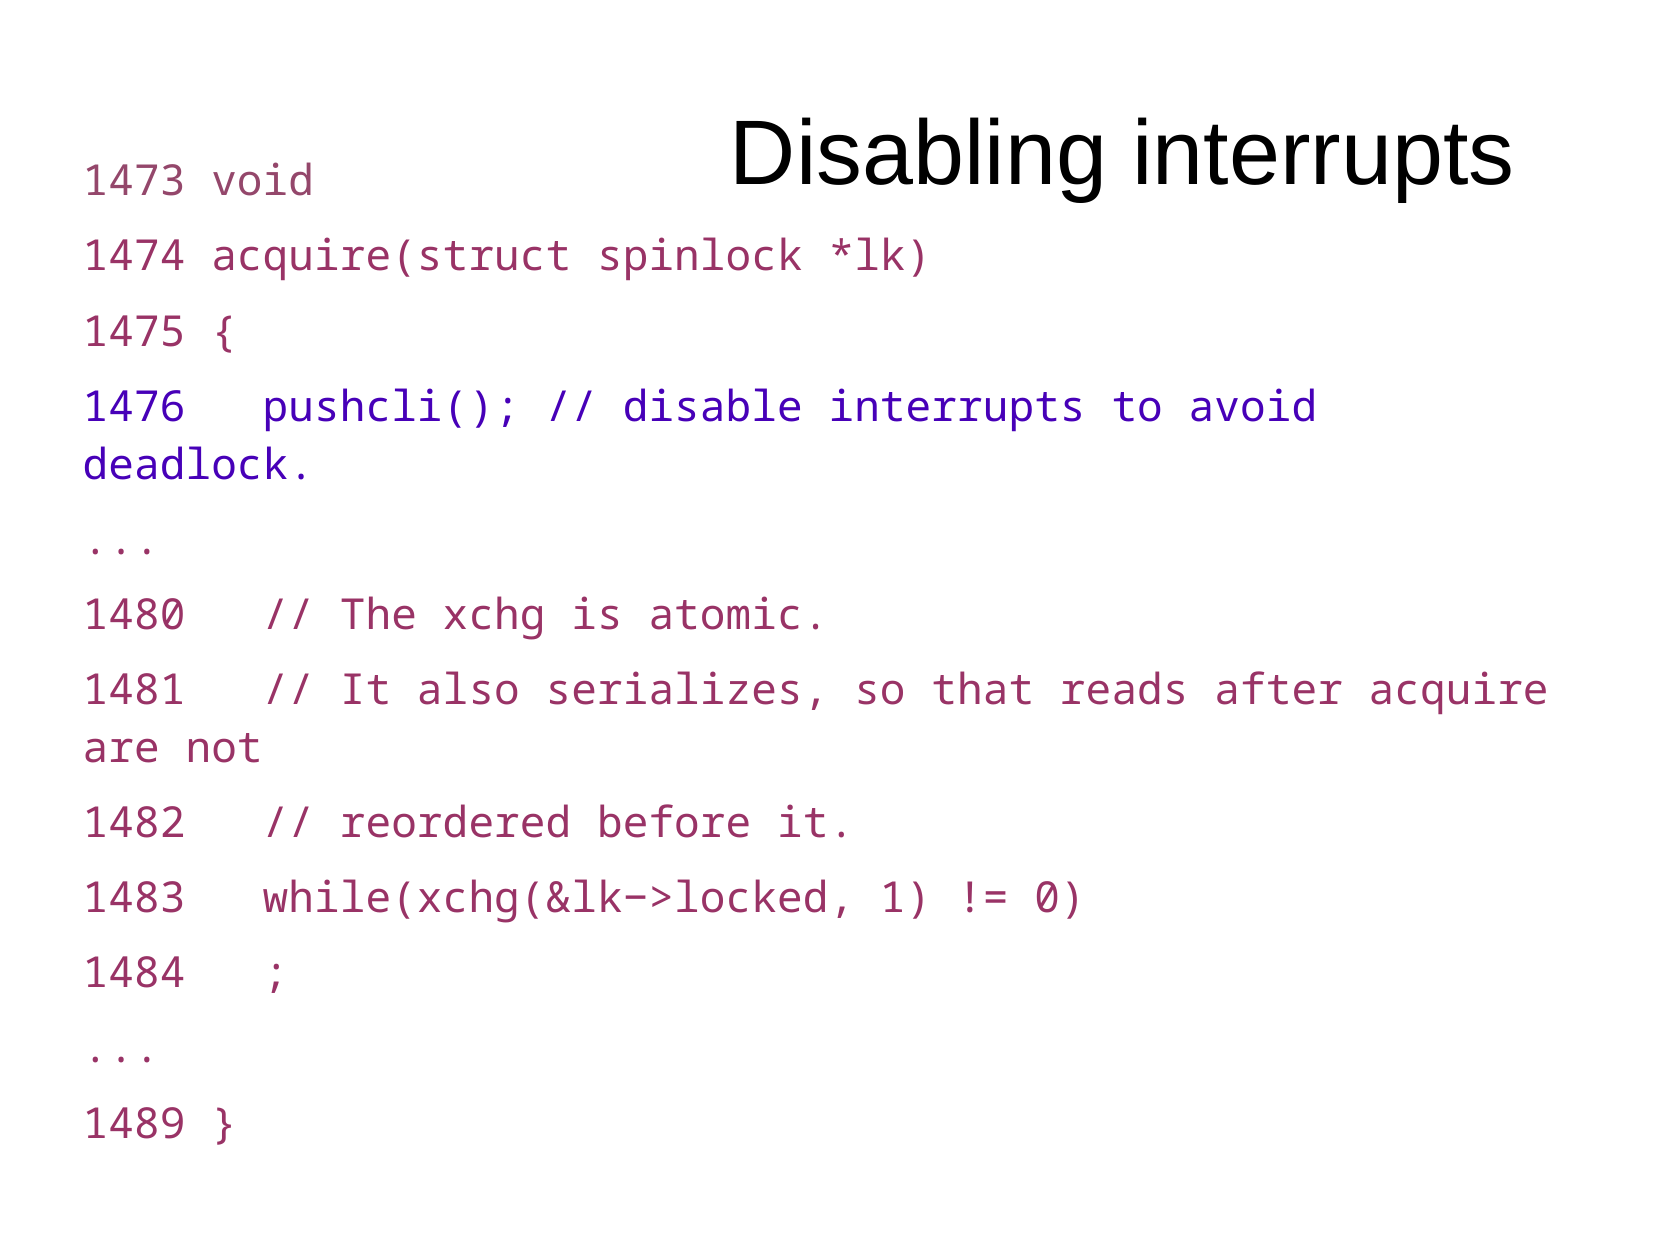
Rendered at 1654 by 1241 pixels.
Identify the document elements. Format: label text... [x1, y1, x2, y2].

title Disabling interrupts [675, 49, 1571, 257]
list 1473 void 1474 acquire(struct spinlock *lk) 1475 { 1476 pushcli(); // disable interrupts to avoid deadlock. ... 1480 // The xchg is atomic. 1481 // It also serializes, so that reads after acquire are not 1482 // reordered before it. 1483 while(xchg(&lk−>locked, 1) != 0) 1484 ; ... 1489 } [82, 75, 1571, 1163]
